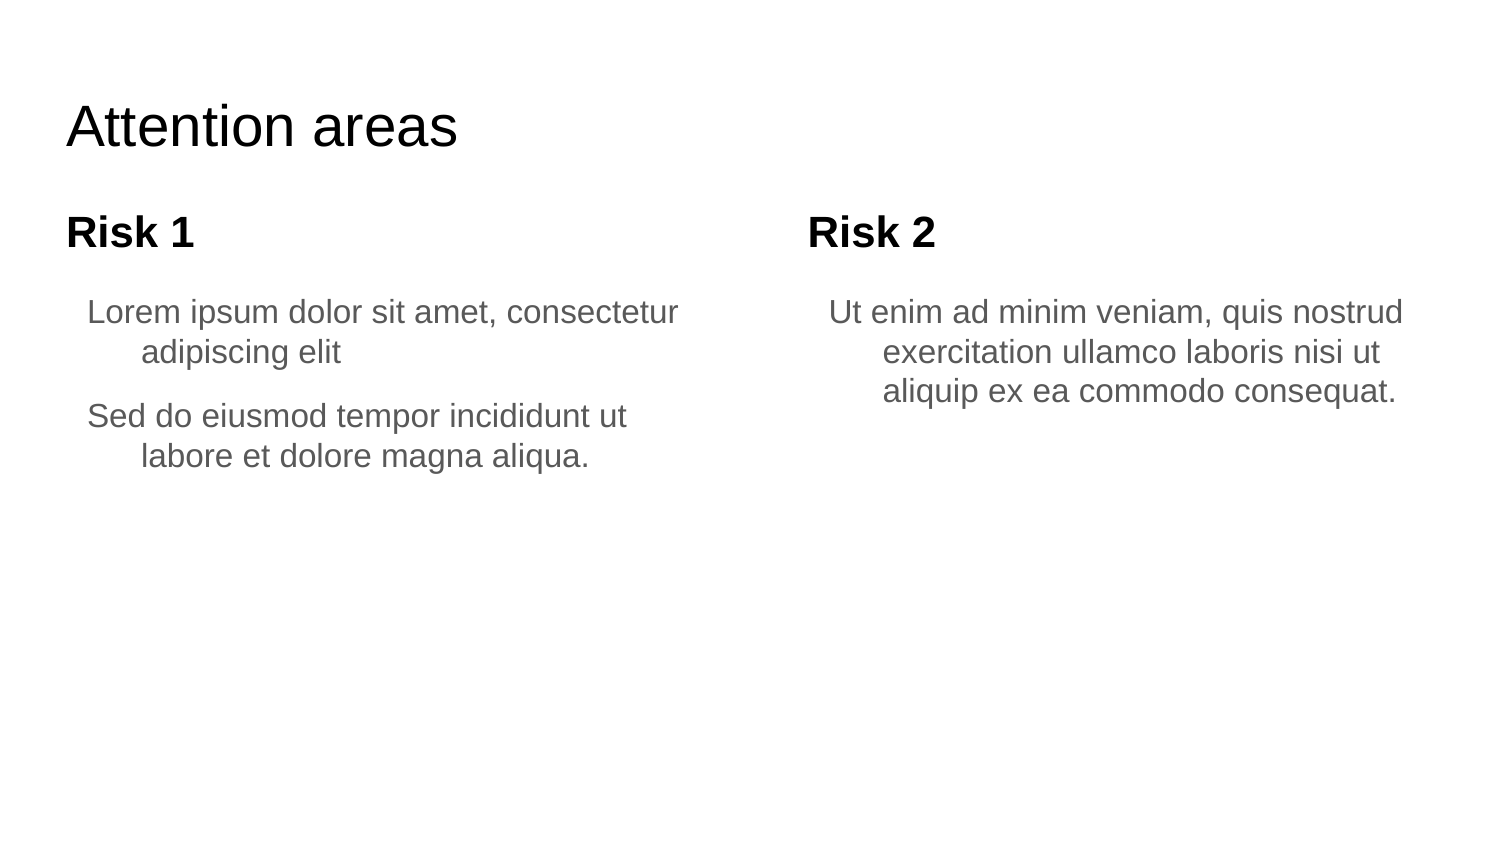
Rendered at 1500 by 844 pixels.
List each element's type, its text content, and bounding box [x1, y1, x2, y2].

title Attention areas [51, 72, 1449, 167]
list Risk 2 Ut enim ad minim veniam, quis nostrud exercitation ullamco laboris nisi ut aliquip ex ea commodo consequat. [792, 189, 1449, 750]
list Risk 1 Lorem ipsum dolor sit amet, consectetur adipiscing elit Sed do eiusmod tempor incididunt ut labore et dolore magna aliqua. [51, 189, 708, 750]
